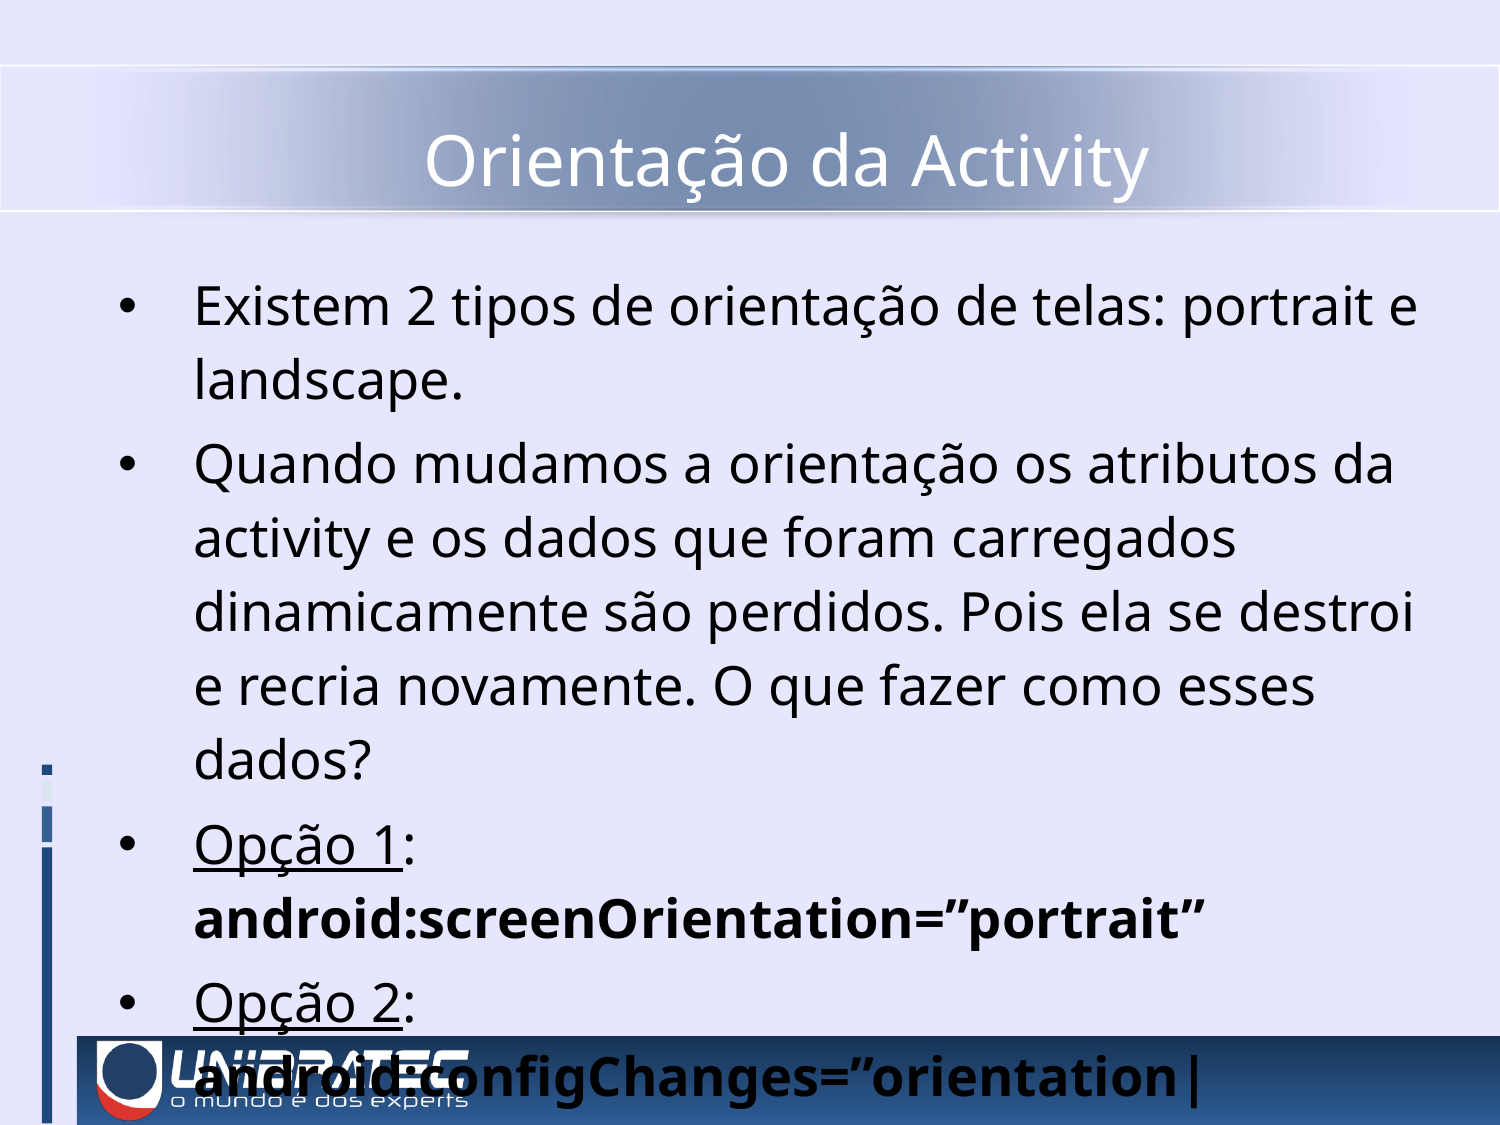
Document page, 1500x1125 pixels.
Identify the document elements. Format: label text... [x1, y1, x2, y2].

title Orientação da Activity [150, 84, 1424, 233]
picture [330, 1073, 342, 1090]
picture [272, 1073, 284, 1090]
picture [380, 1073, 392, 1090]
picture [96, 1040, 469, 1121]
picture [204, 1082, 214, 1091]
subtitle Existem 2 tipos de orientação de telas: portrait e landscape. Quando mudamos a orientação os atributos da activity e os dados que foram carregados dinamicamente são perdidos. Pois ela se destroi e recria novamente. O que fazer como esses dados? Opção 1: android:screenOrientation=”portrait” Opção 2: android:configChanges=”orientation|keyboardHidden”(impede a destruição e recriação da activity) Opção 3: onSaveInstaceState(Bundle) [118, 267, 1421, 1073]
picture [457, 1073, 469, 1090]
picture [0, 58, 1500, 227]
